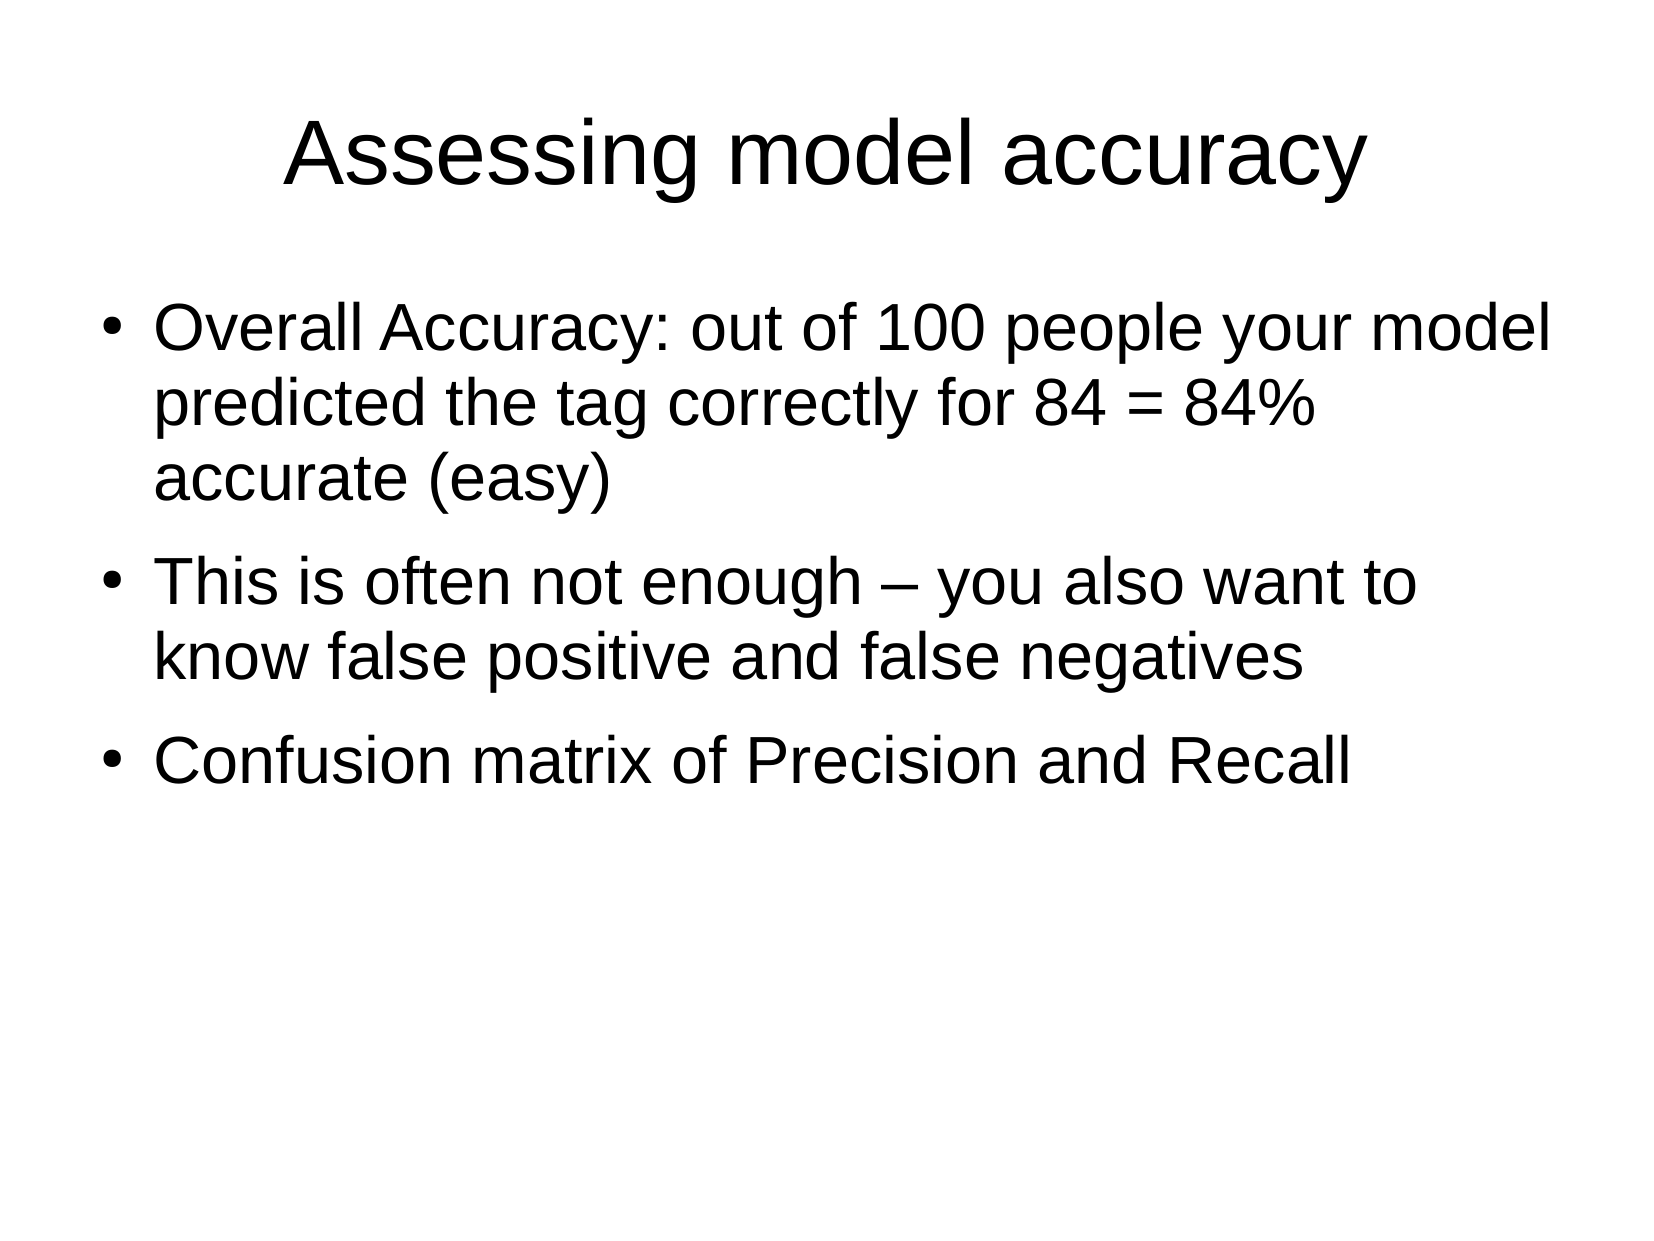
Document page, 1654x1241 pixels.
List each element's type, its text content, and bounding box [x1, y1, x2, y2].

title Assessing model accuracy [82, 49, 1571, 257]
list Overall Accuracy: out of 100 people your model predicted the tag correctly for 84 = 84% accurate (easy) This is often not enough – you also want to know false positive and false negatives Confusion matrix of Precision and Recall [82, 290, 1571, 1010]
